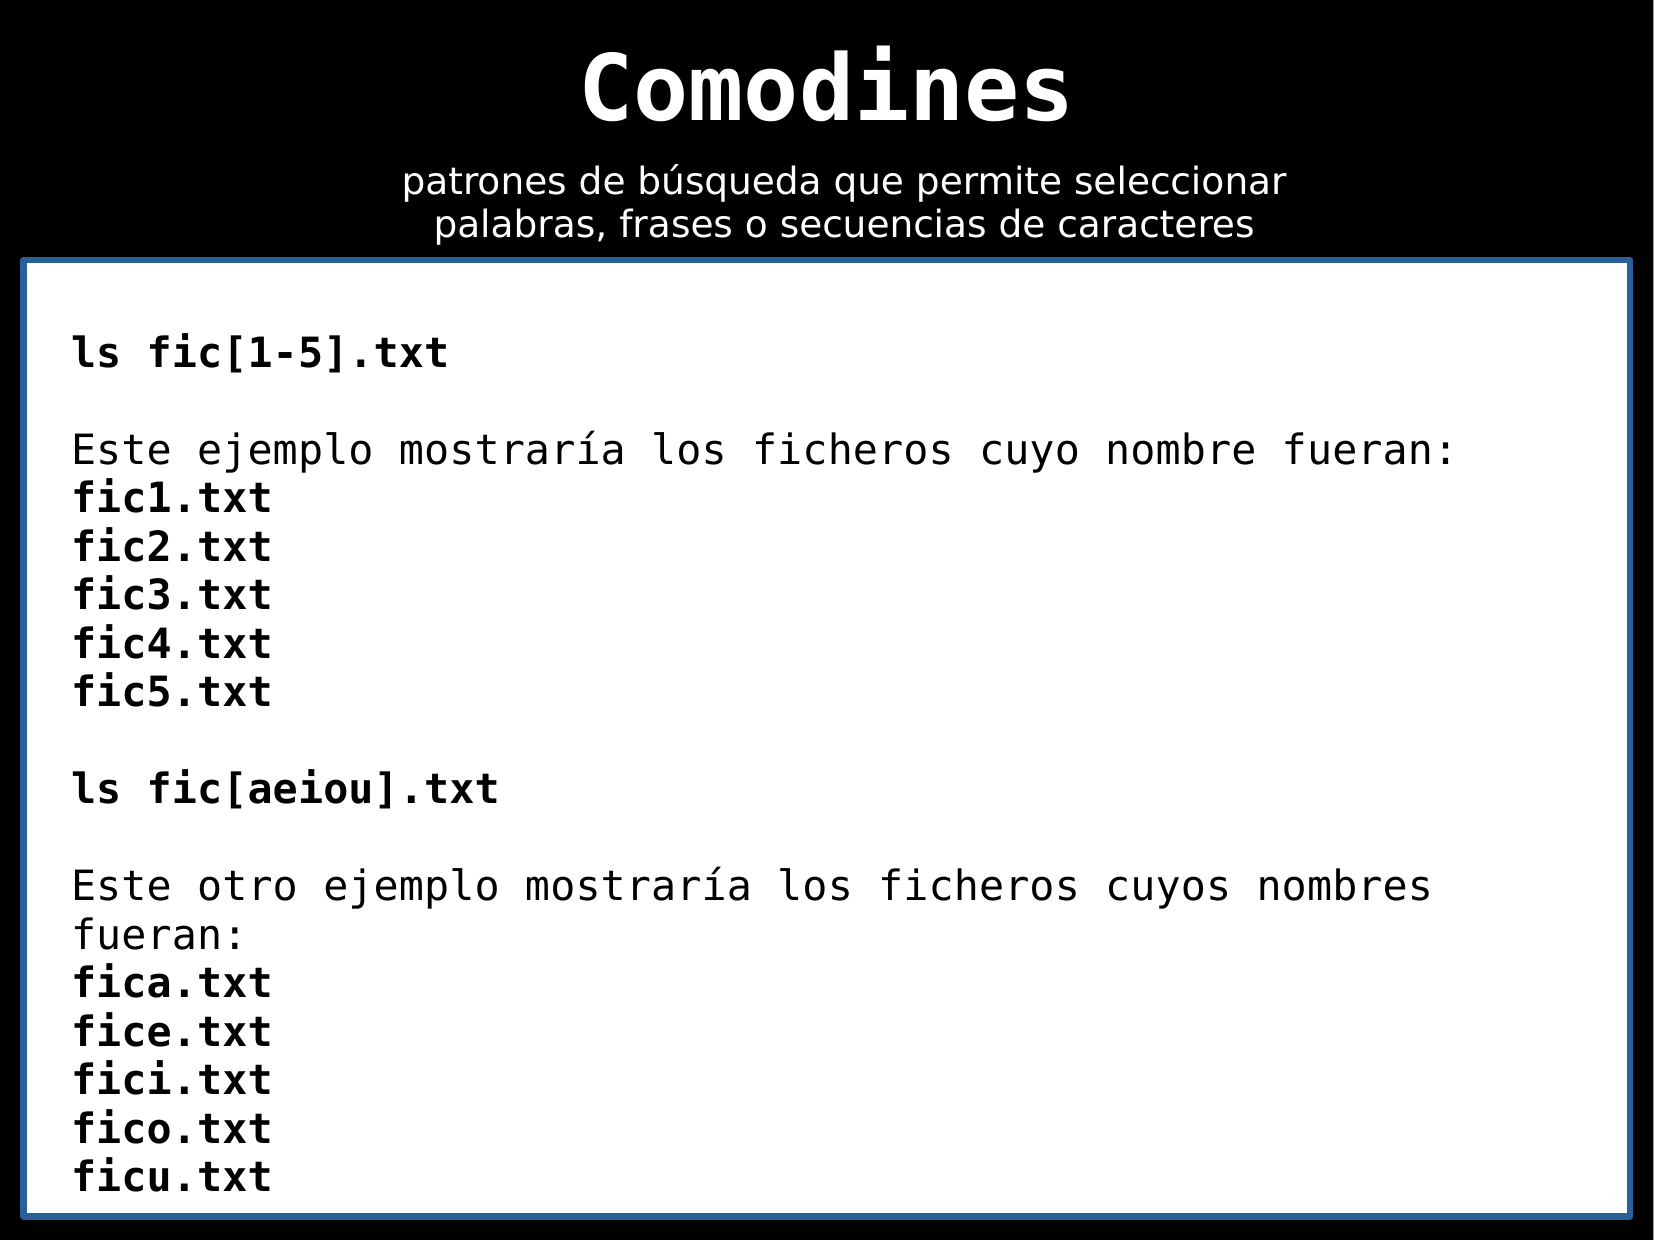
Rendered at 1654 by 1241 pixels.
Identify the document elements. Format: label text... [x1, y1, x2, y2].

title Comodines [82, 0, 1571, 178]
text_box patrones de búsqueda que permite seleccionar palabras, frases o secuencias de caracteres [318, 152, 1371, 254]
text_box ls fic[1-5].txt Este ejemplo mostraría los ficheros cuyo nombre fueran: fic1.txt fic2.txt fic3.txt fic4.txt fic5.txt ls fic[aeiou].txt Este otro ejemplo mostraría los ficheros cuyos nombres fueran: fica.txt fice.txt fici.txt fico.txt ficu.txt [23, 259, 1630, 1217]
